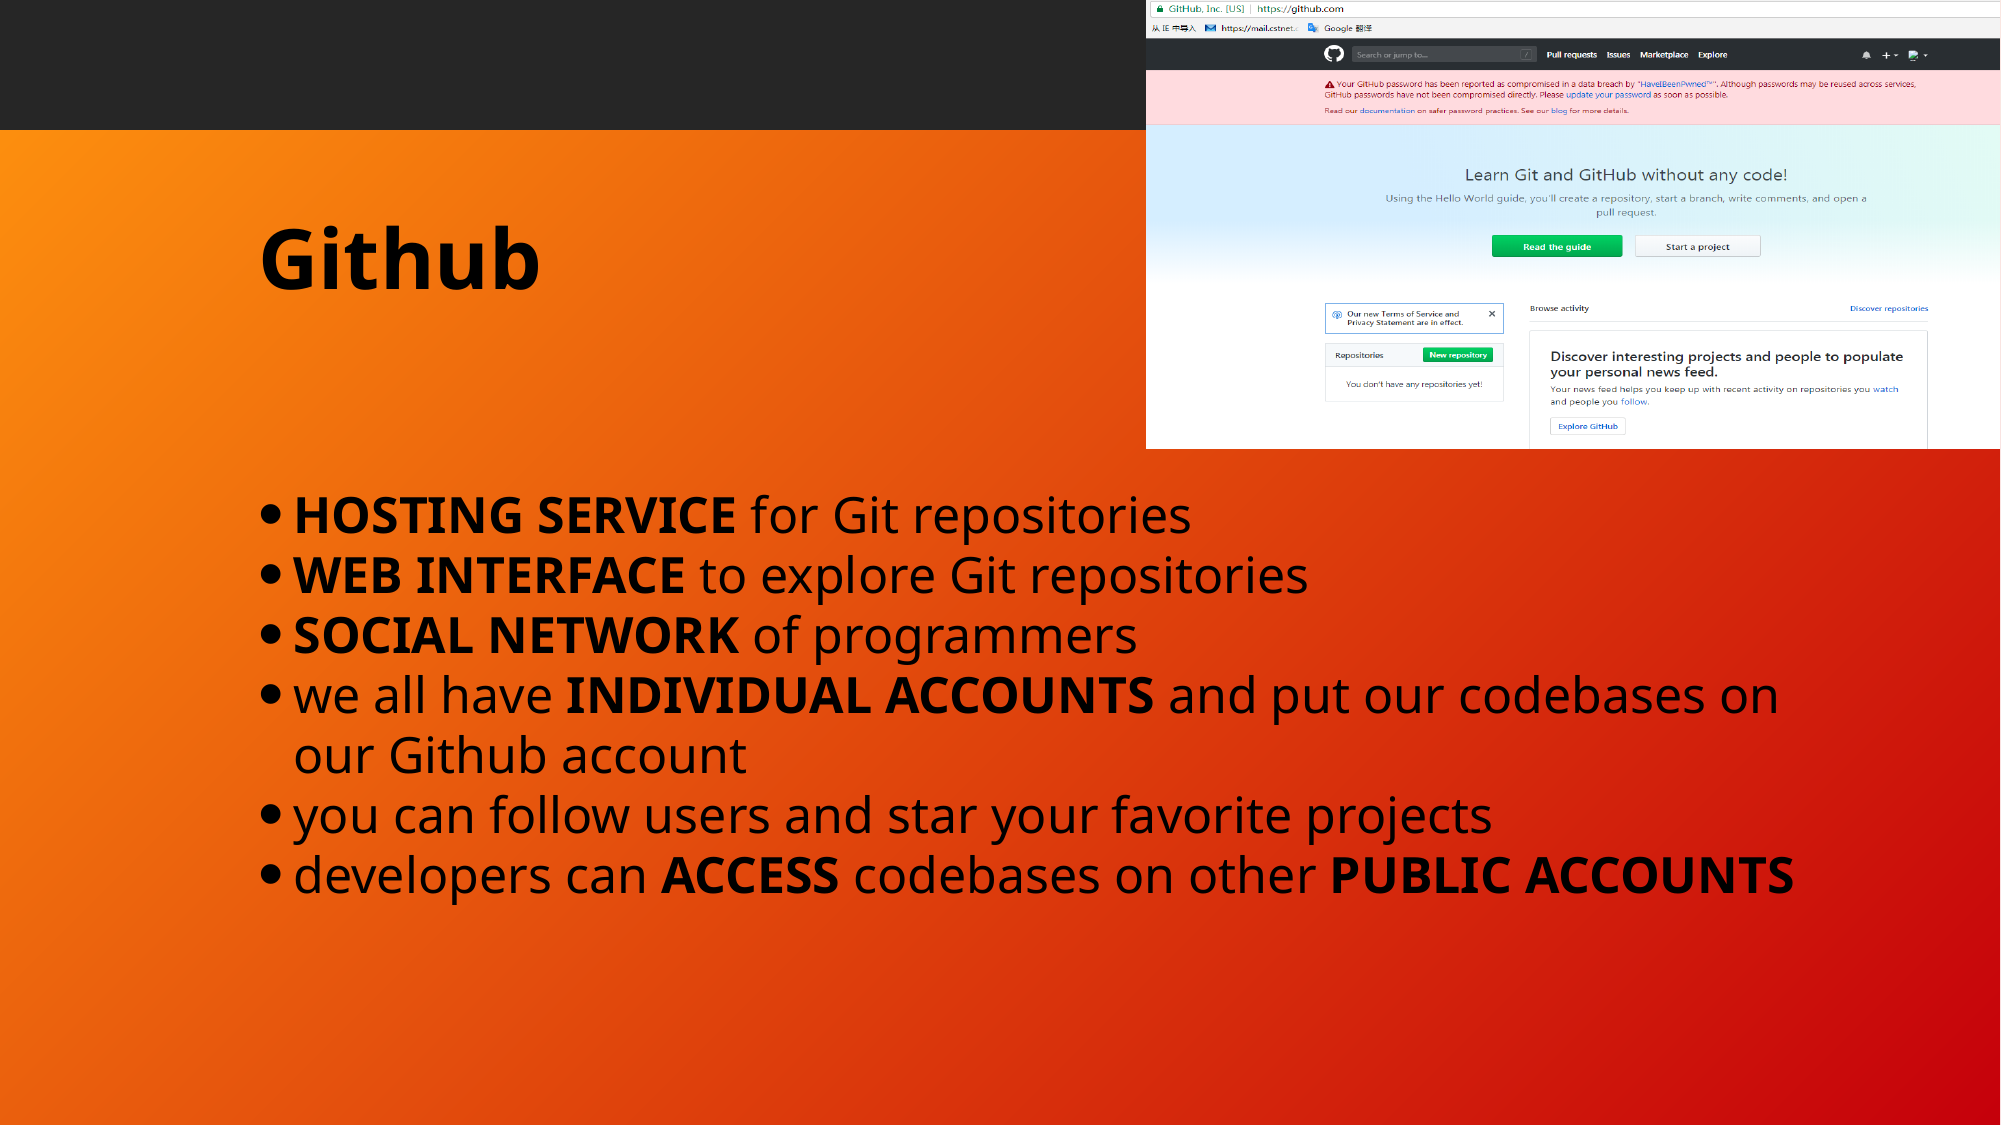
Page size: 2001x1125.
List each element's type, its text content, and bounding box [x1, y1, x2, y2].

picture [1146, 0, 2000, 449]
text_box HOSTING SERVICE for Git repositories WEB INTERFACE to explore Git repositories SOCIAL NETWORK of programmers we all have INDIVIDUAL ACCOUNTS and put our codebases on our Github account you can follow users and star your favorite projects developers can ACCESS codebases on other PUBLIC ACCOUNTS [243, 437, 1887, 950]
text_box Github [243, 112, 1146, 400]
